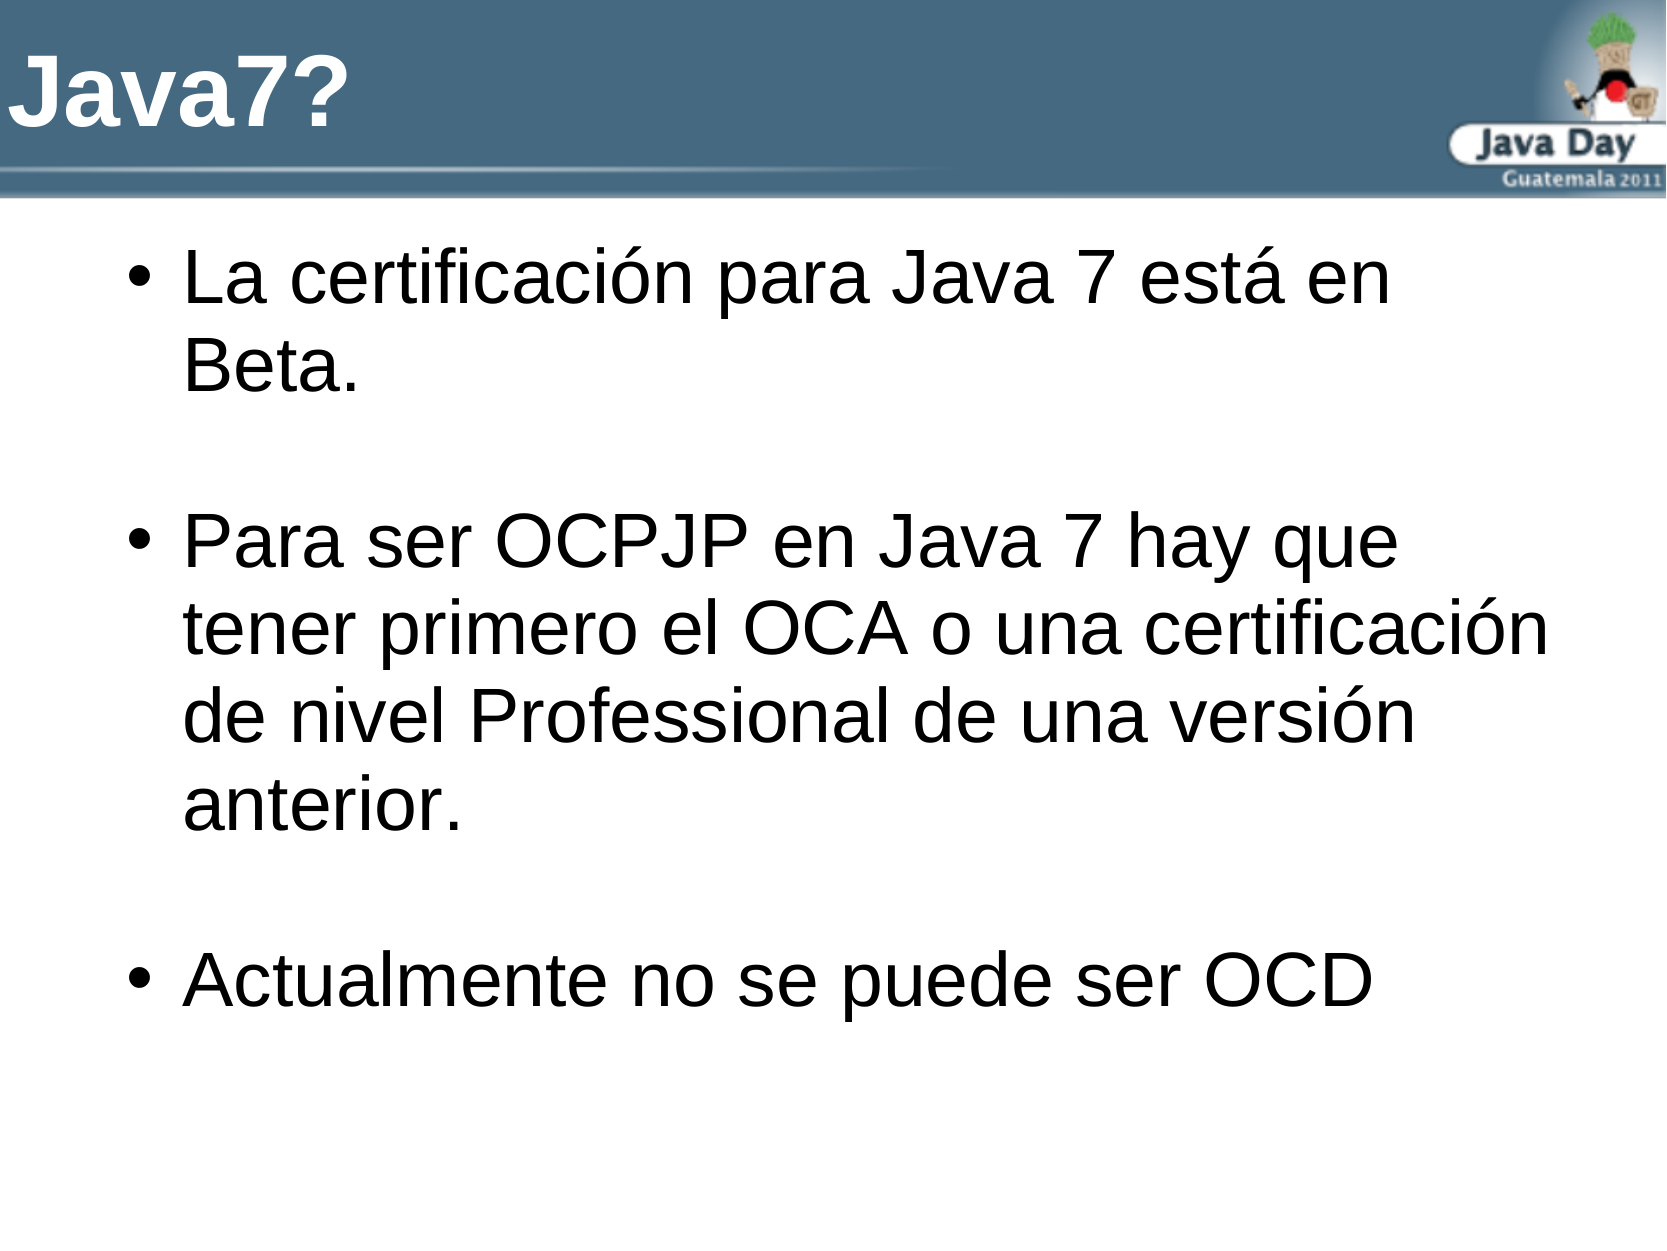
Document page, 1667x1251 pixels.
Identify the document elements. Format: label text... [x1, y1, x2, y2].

text_box Java7? [7, 33, 1502, 151]
picture [0, 0, 1666, 200]
text_box La certificación para Java 7 está en Beta. Para ser OCPJP en Java 7 hay que tener primero el OCA o una certificación de nivel Professional de una versión anterior. Actualmente no se puede ser OCD [107, 233, 1588, 1024]
